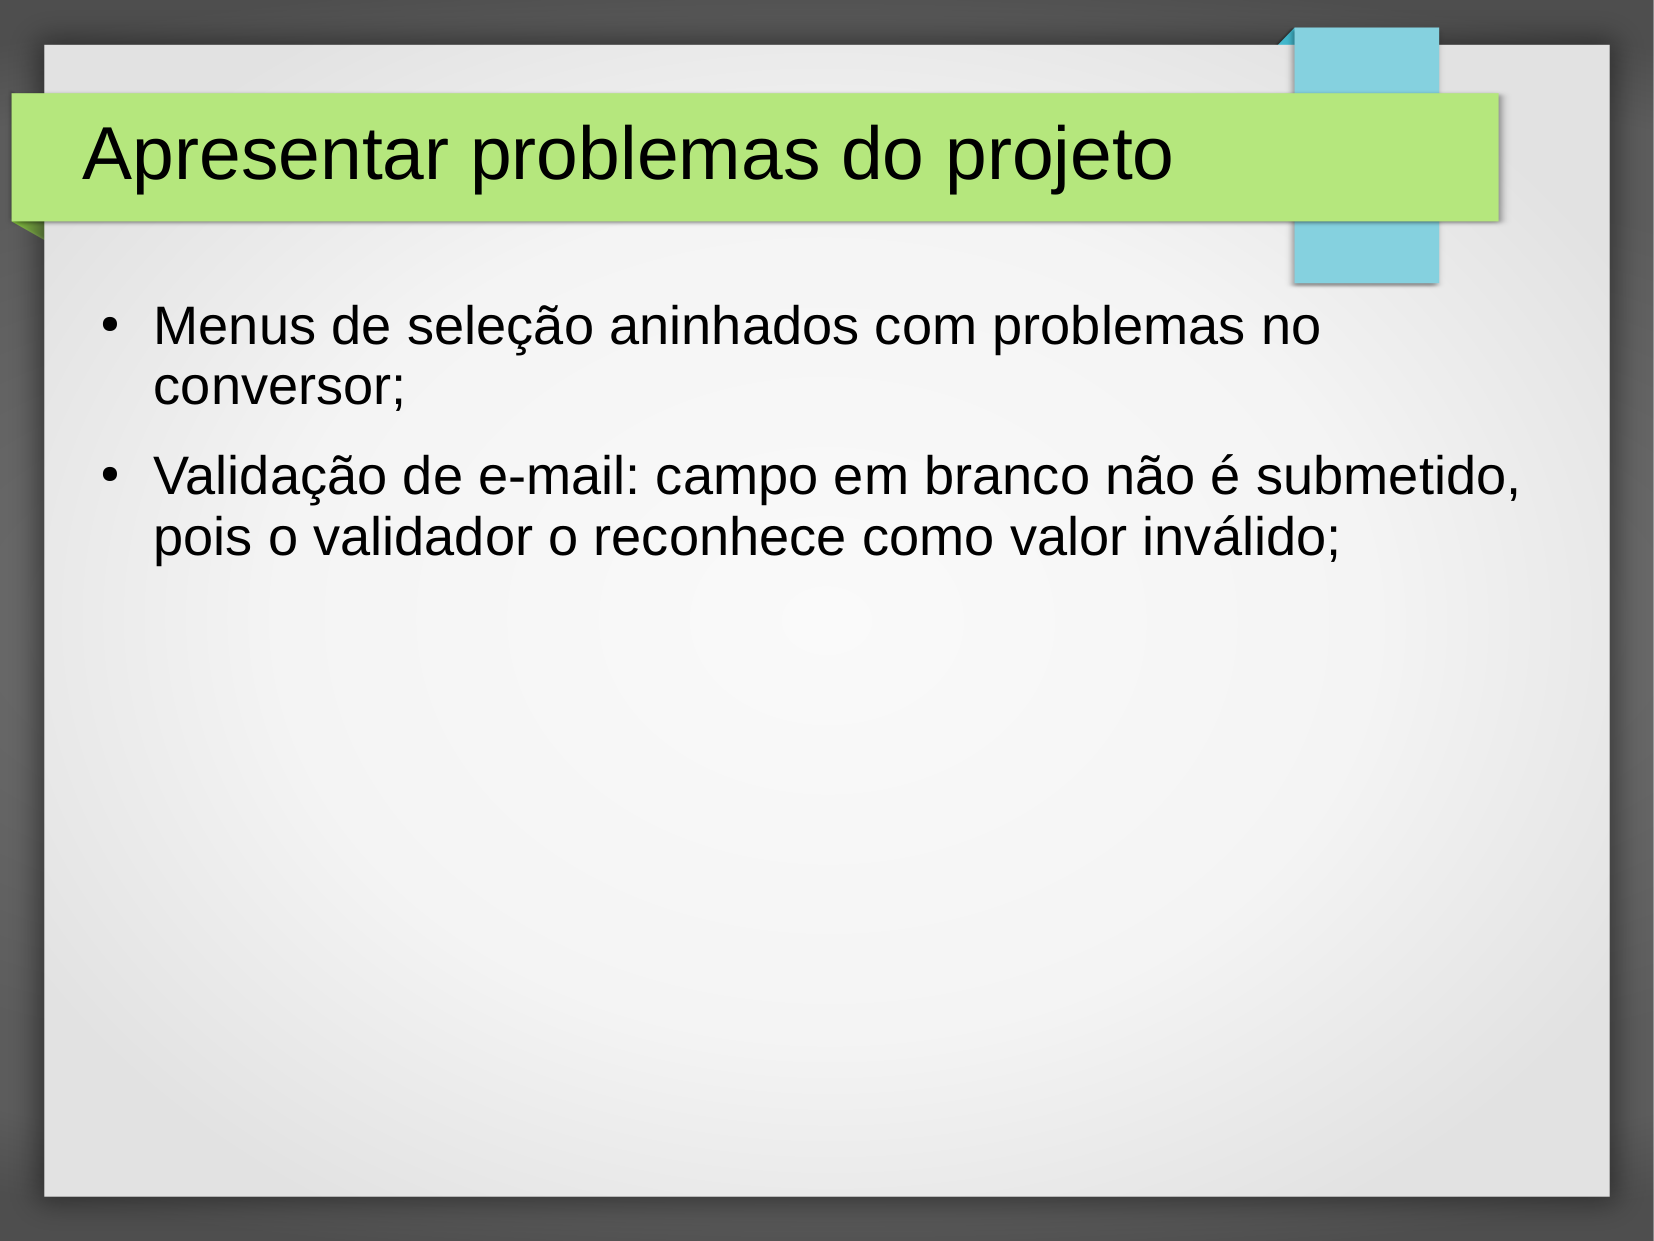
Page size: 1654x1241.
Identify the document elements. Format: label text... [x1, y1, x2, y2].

list Menus de seleção aninhados com problemas no conversor; Validação de e-mail: campo em branco não é submetido, pois o validador o reconhece como valor inválido; [82, 295, 1571, 1015]
picture [0, 0, 1654, 1241]
title Apresentar problemas do projeto [82, 94, 1264, 213]
